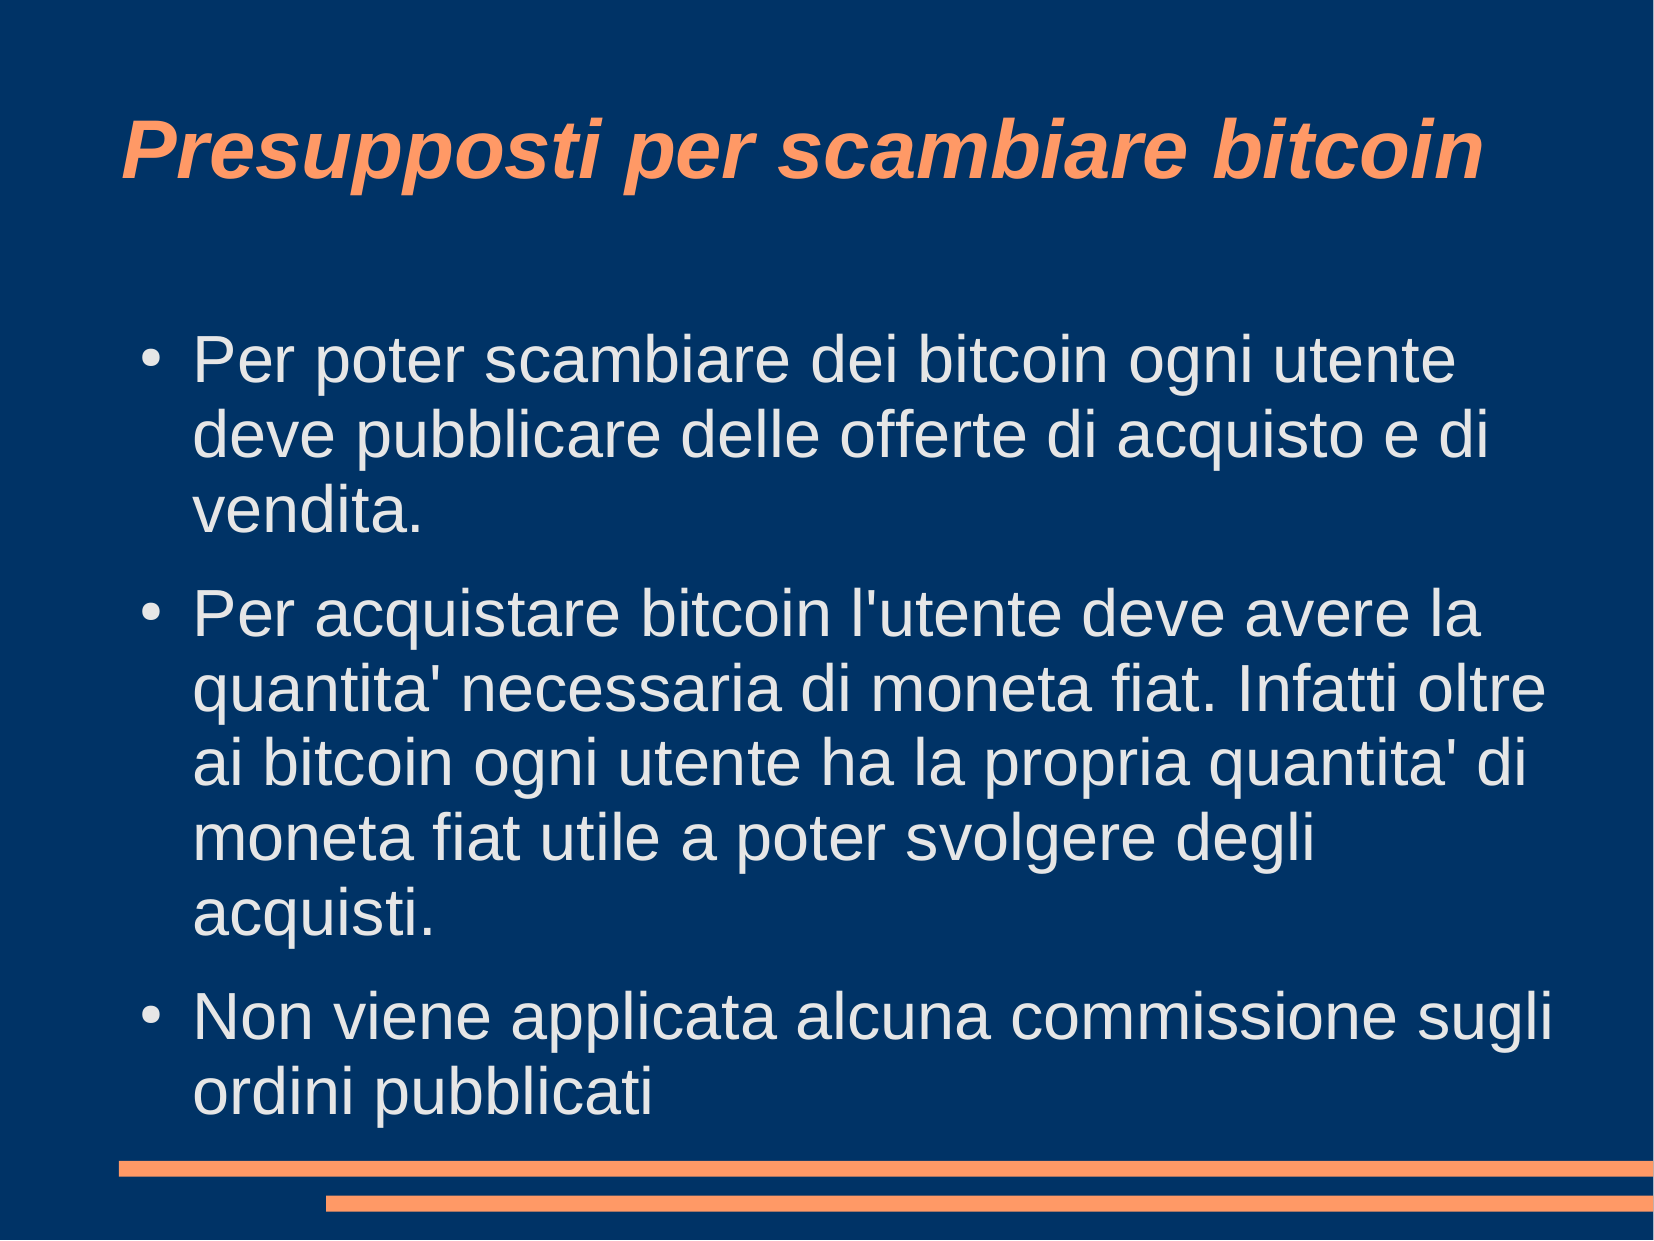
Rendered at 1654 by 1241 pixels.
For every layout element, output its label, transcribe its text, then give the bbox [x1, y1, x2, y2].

title Presupposti per scambiare bitcoin [121, 46, 1534, 254]
list Per poter scambiare dei bitcoin ogni utente deve pubblicare delle offerte di acquisto e di vendita. Per acquistare bitcoin l'utente deve avere la quantita' necessaria di moneta fiat. Infatti oltre ai bitcoin ogni utente ha la propria quantita' di moneta fiat utile a poter svolgere degli acquisti. Non viene applicata alcuna commissione sugli ordini pubblicati [121, 322, 1561, 1132]
